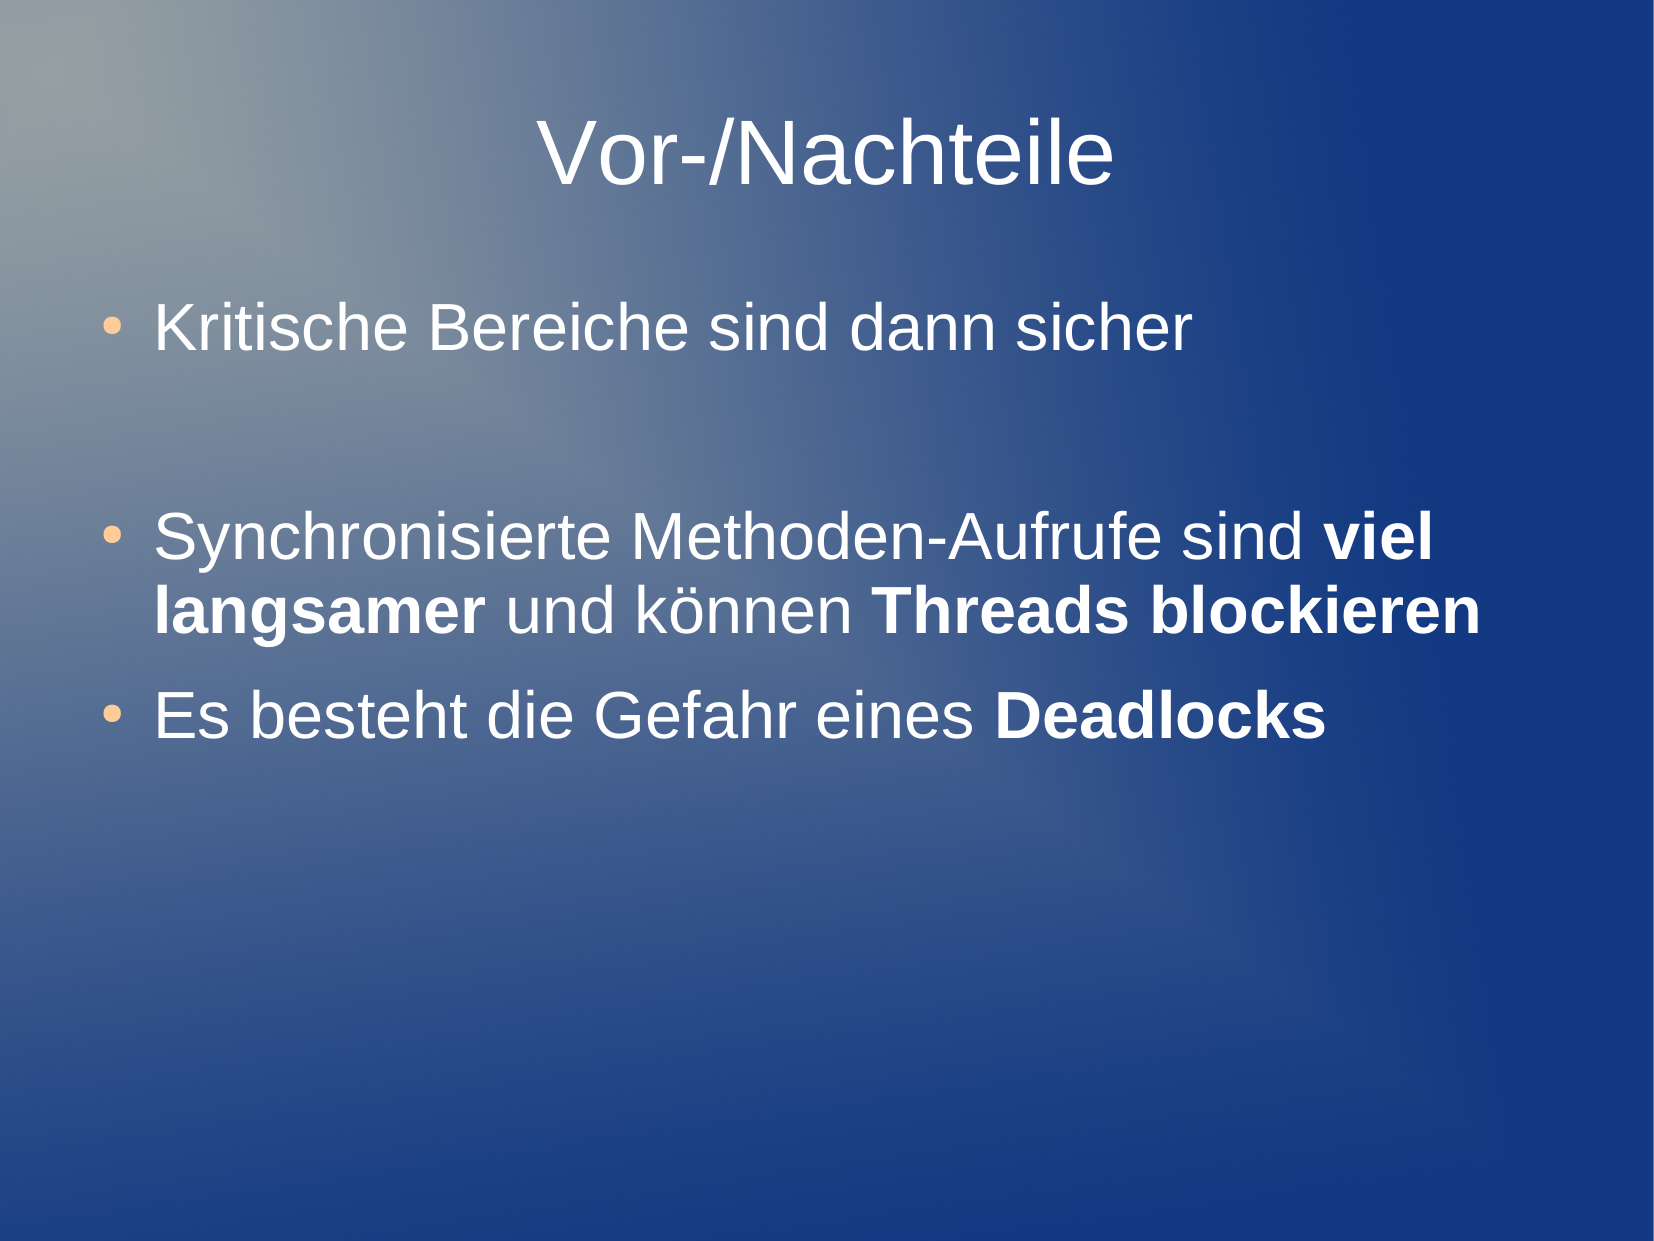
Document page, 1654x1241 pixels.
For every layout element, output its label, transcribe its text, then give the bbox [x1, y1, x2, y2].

picture [0, 0, 1654, 1241]
title Vor-/Nachteile [82, 49, 1571, 257]
list Kritische Bereiche sind dann sicher Synchronisierte Methoden-Aufrufe sind viel langsamer und können Threads blockieren Es besteht die Gefahr eines Deadlocks [82, 290, 1571, 1109]
